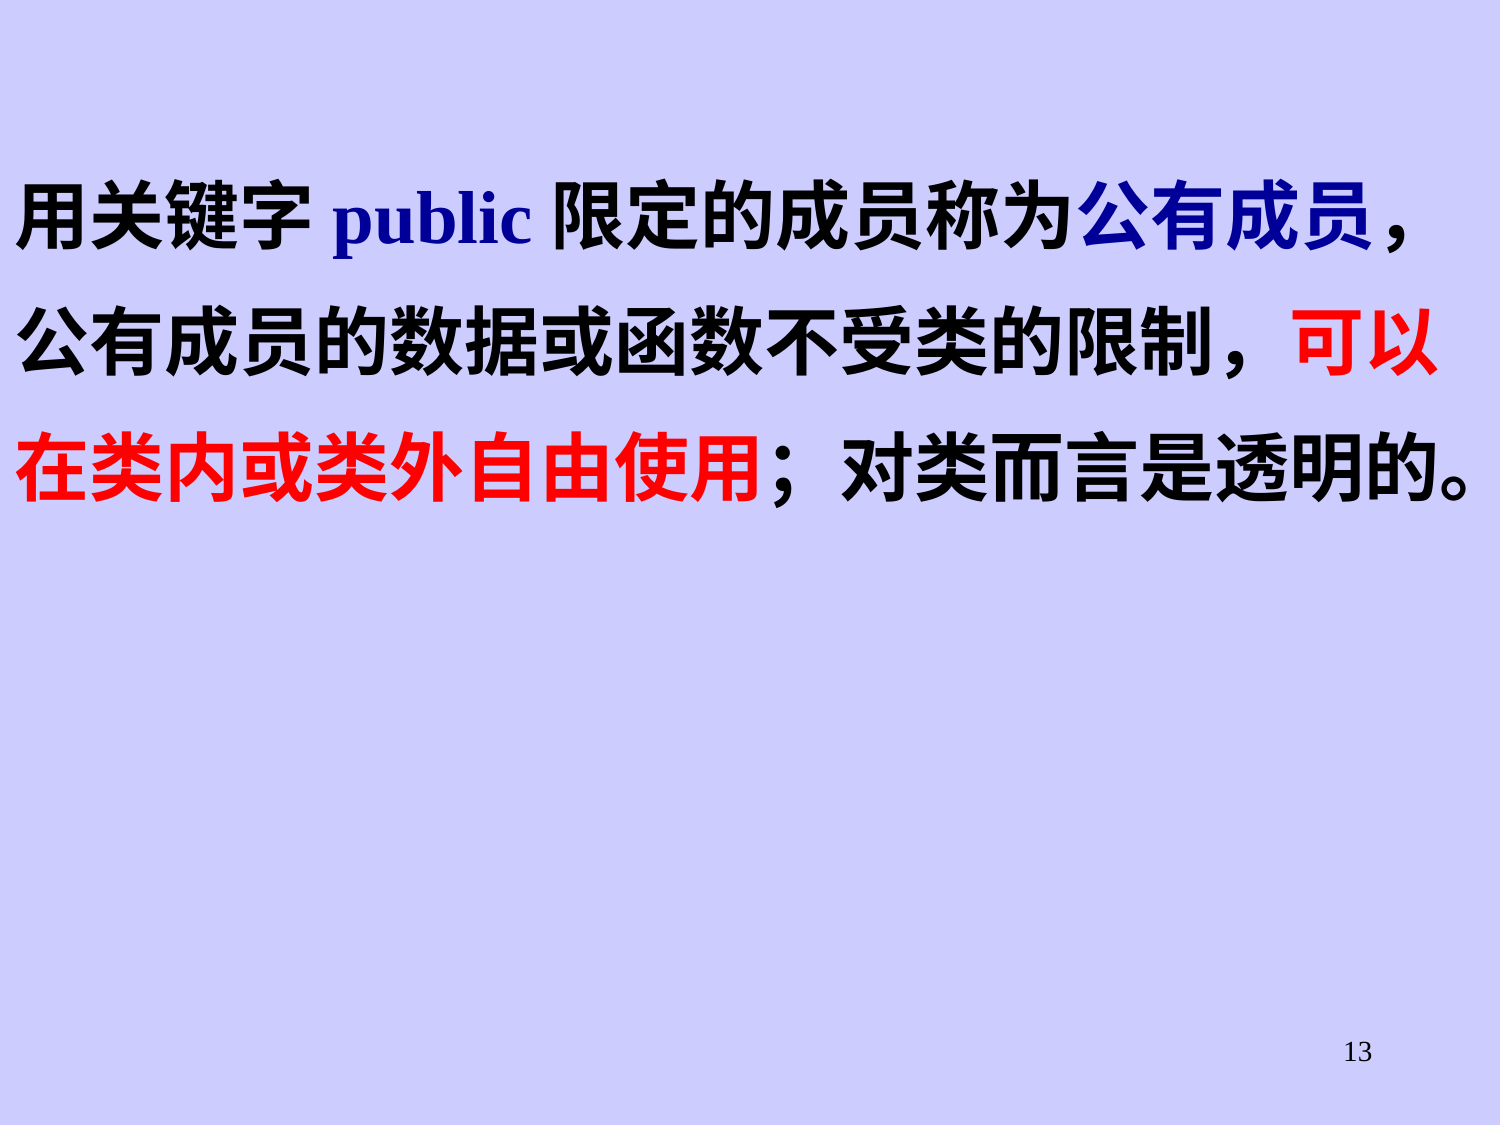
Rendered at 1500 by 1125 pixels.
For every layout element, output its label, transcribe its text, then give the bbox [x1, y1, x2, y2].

text_box 用关键字public限定的成员称为公有成员，公有成员的数据或函数不受类的限制，可以在类内或类外自由使用；对类而言是透明的。 [0, 125, 1500, 519]
text_box <编号> [1074, 1025, 1388, 1101]
